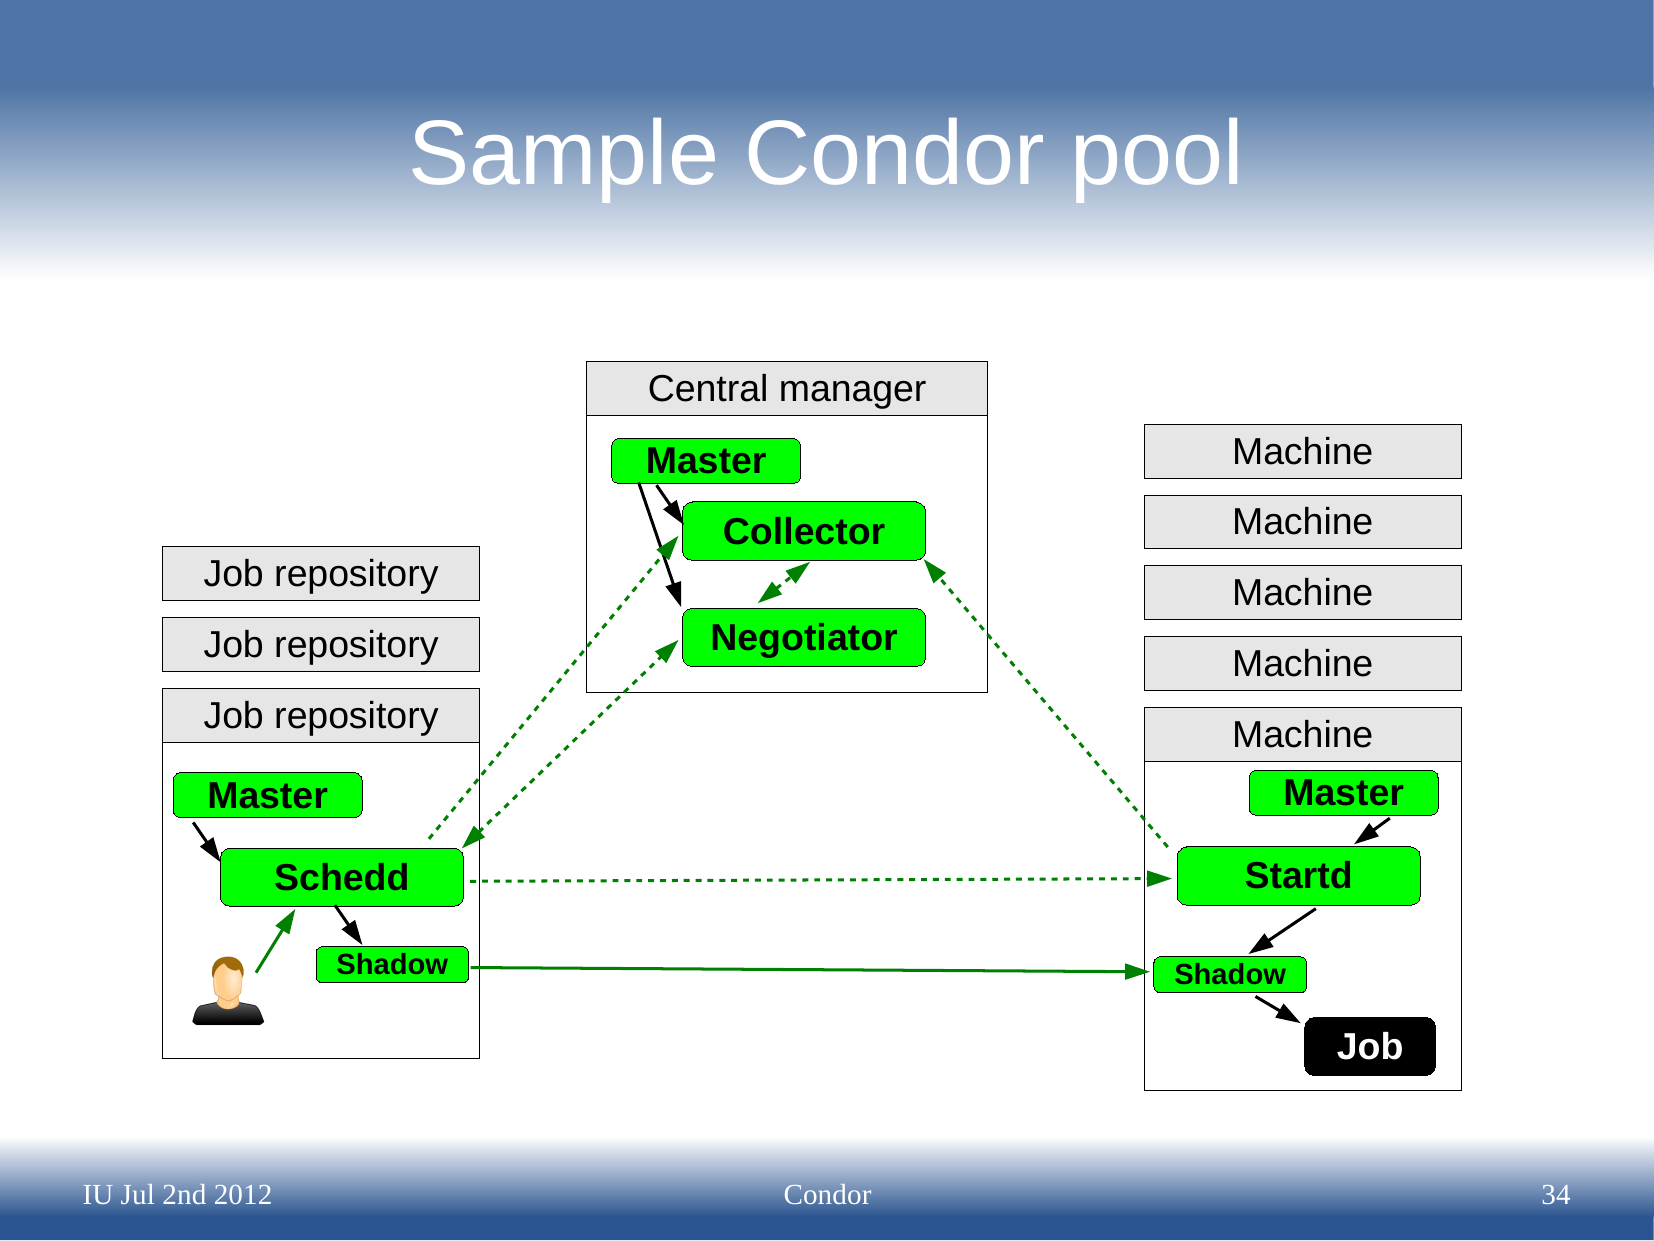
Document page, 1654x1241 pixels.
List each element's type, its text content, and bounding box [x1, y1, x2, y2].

text_box Master [173, 772, 363, 818]
text_box Shadow [1153, 956, 1307, 993]
text_box Shadow [316, 946, 469, 983]
text_box Collector [682, 501, 926, 561]
text_box Startd [1177, 846, 1421, 906]
text_box Machine [1144, 636, 1462, 691]
text_box Machine [1144, 707, 1462, 762]
text_box Negotiator [682, 608, 926, 667]
text_box Machine [1144, 495, 1462, 549]
picture [190, 951, 266, 1027]
text_box Master [611, 438, 801, 484]
text_box Job [1304, 1017, 1436, 1076]
text_box Job repository [162, 617, 480, 672]
text_box Machine [1144, 565, 1462, 620]
text_box Central manager [586, 361, 988, 416]
text_box Job repository [162, 546, 480, 601]
text_box Schedd [220, 848, 464, 907]
title Sample Condor pool [82, 56, 1571, 250]
text_box Job repository [162, 688, 480, 743]
text_box Machine [1144, 424, 1462, 479]
text_box Master [1249, 770, 1439, 816]
